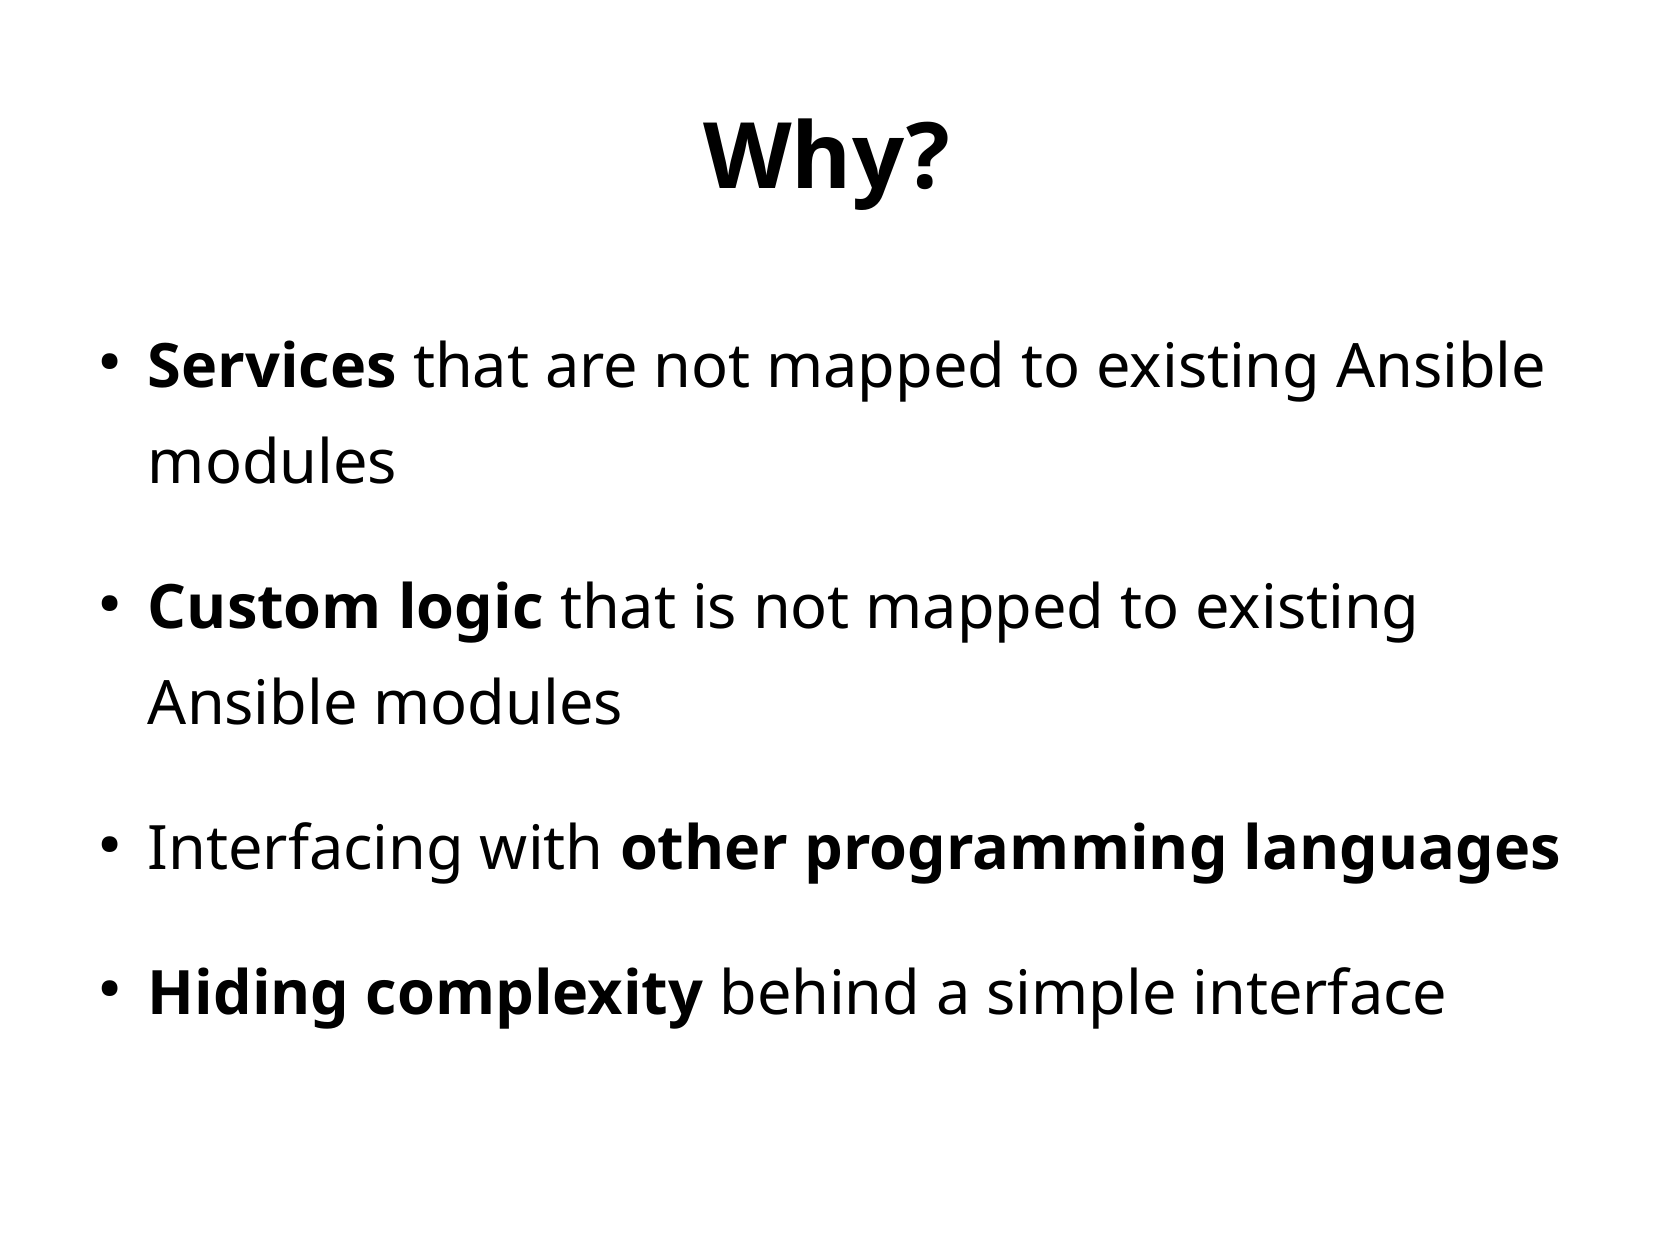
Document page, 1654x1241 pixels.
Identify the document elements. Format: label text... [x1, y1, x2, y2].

title Why? [82, 49, 1571, 257]
list Services that are not mapped to existing Ansible modules Custom logic that is not mapped to existing Ansible modules Interfacing with other programming languages Hiding complexity behind a simple interface [82, 290, 1571, 1052]
